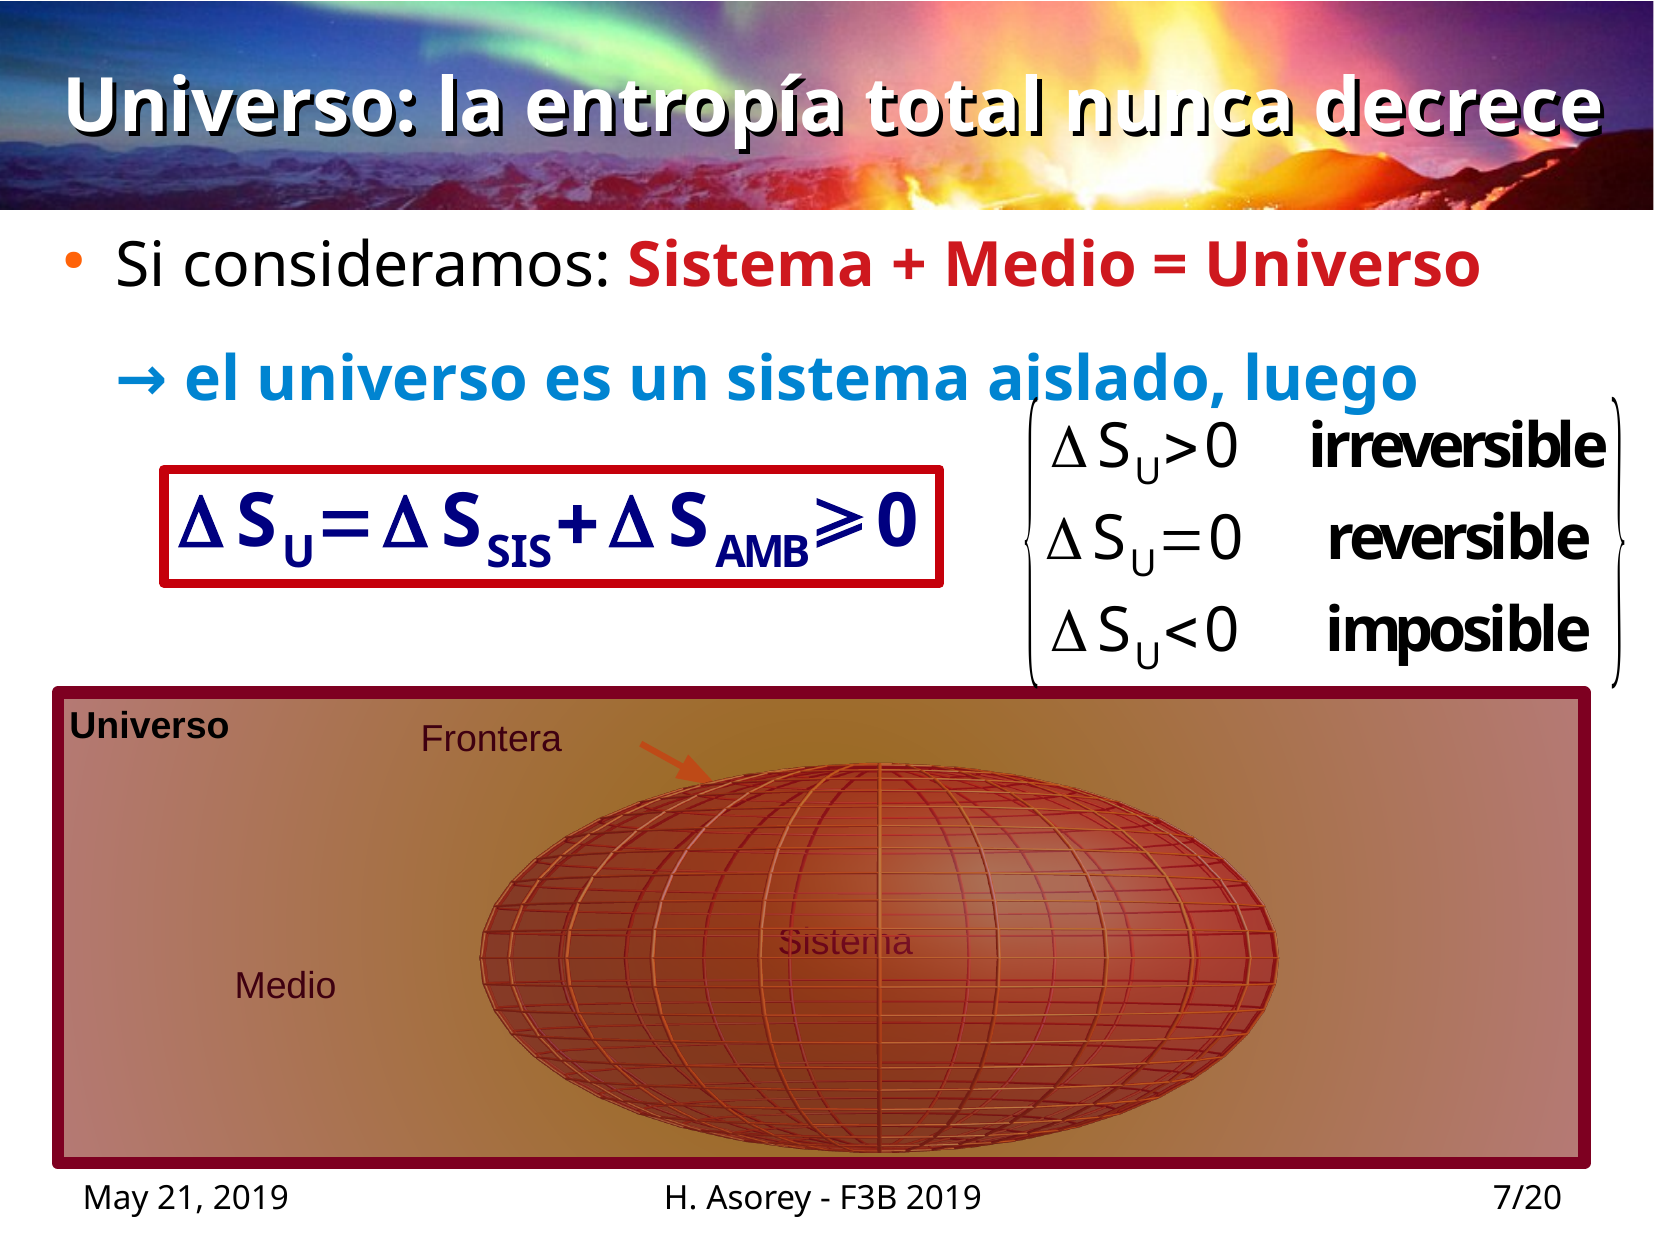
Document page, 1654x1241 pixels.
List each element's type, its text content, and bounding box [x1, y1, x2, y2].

chart [1014, 393, 1640, 692]
picture [0, 1, 1654, 210]
list Si consideramos: Sistema + Medio = Universo → el universo es un sistema aislado, luego [45, 219, 1606, 649]
text_box Universo [54, 697, 308, 784]
chart [168, 474, 935, 579]
text_box [53, 692, 1585, 1163]
title Universo: la entropía total nunca decrece [45, 15, 1606, 191]
